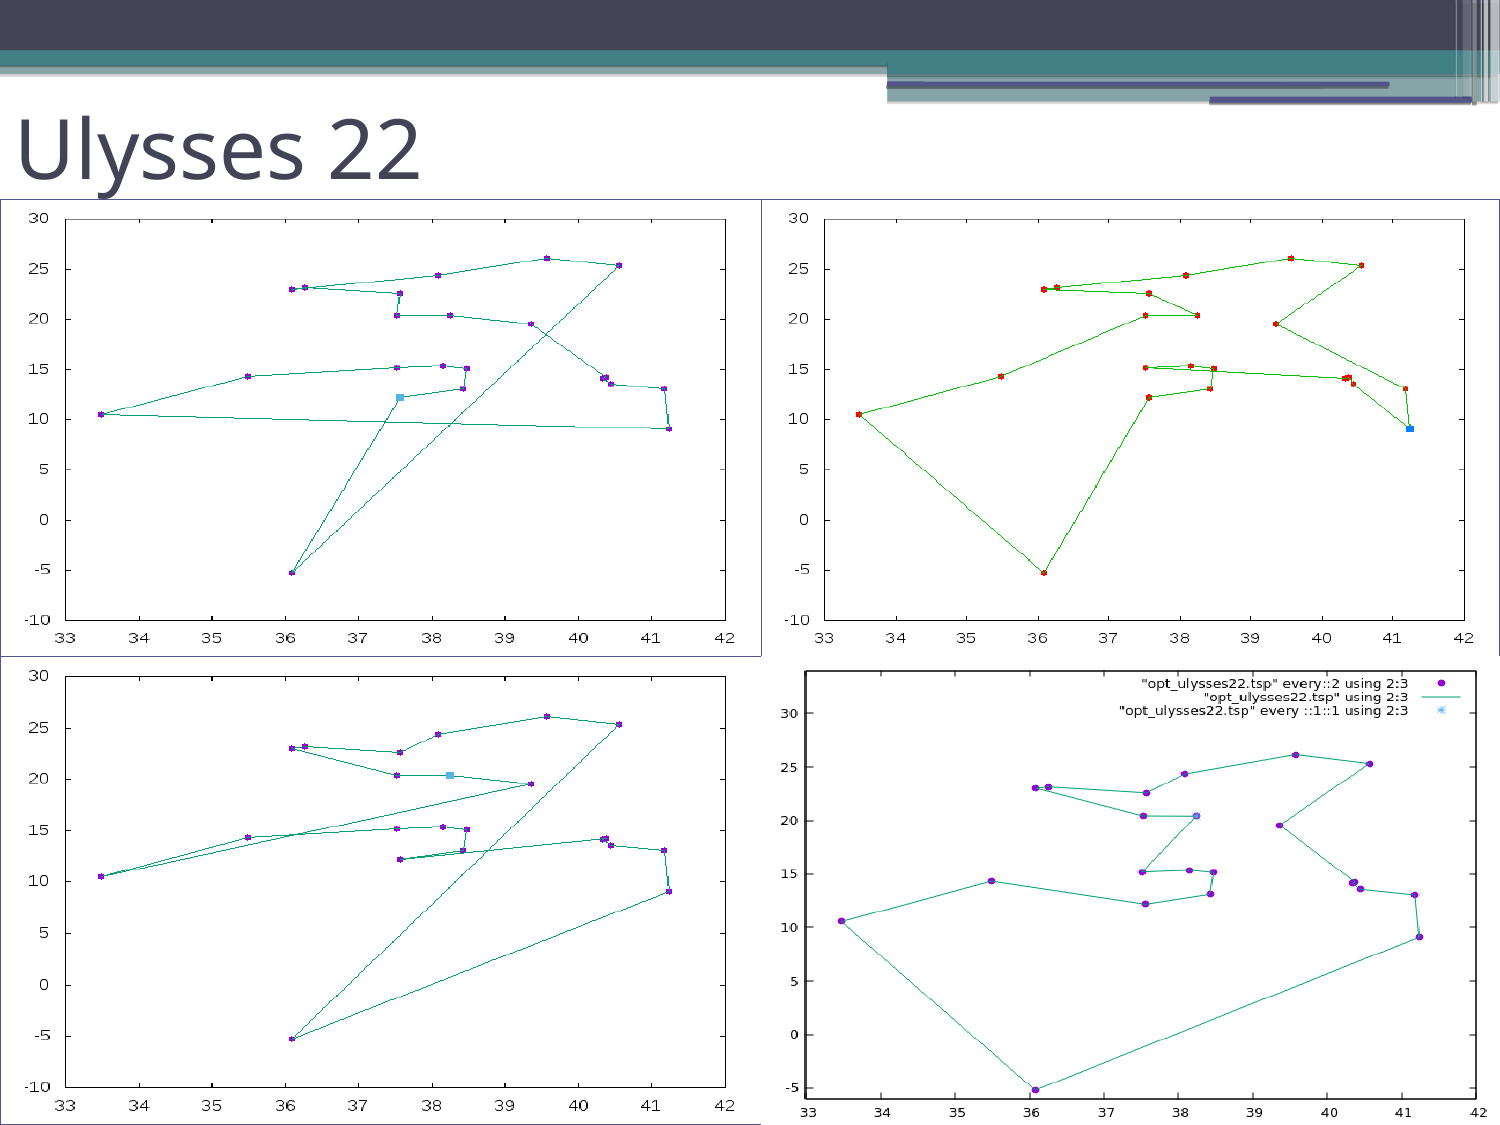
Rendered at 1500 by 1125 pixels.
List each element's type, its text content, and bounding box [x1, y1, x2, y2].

text_box Ulysses 22 [0, 70, 464, 199]
picture [0, 199, 1500, 1125]
